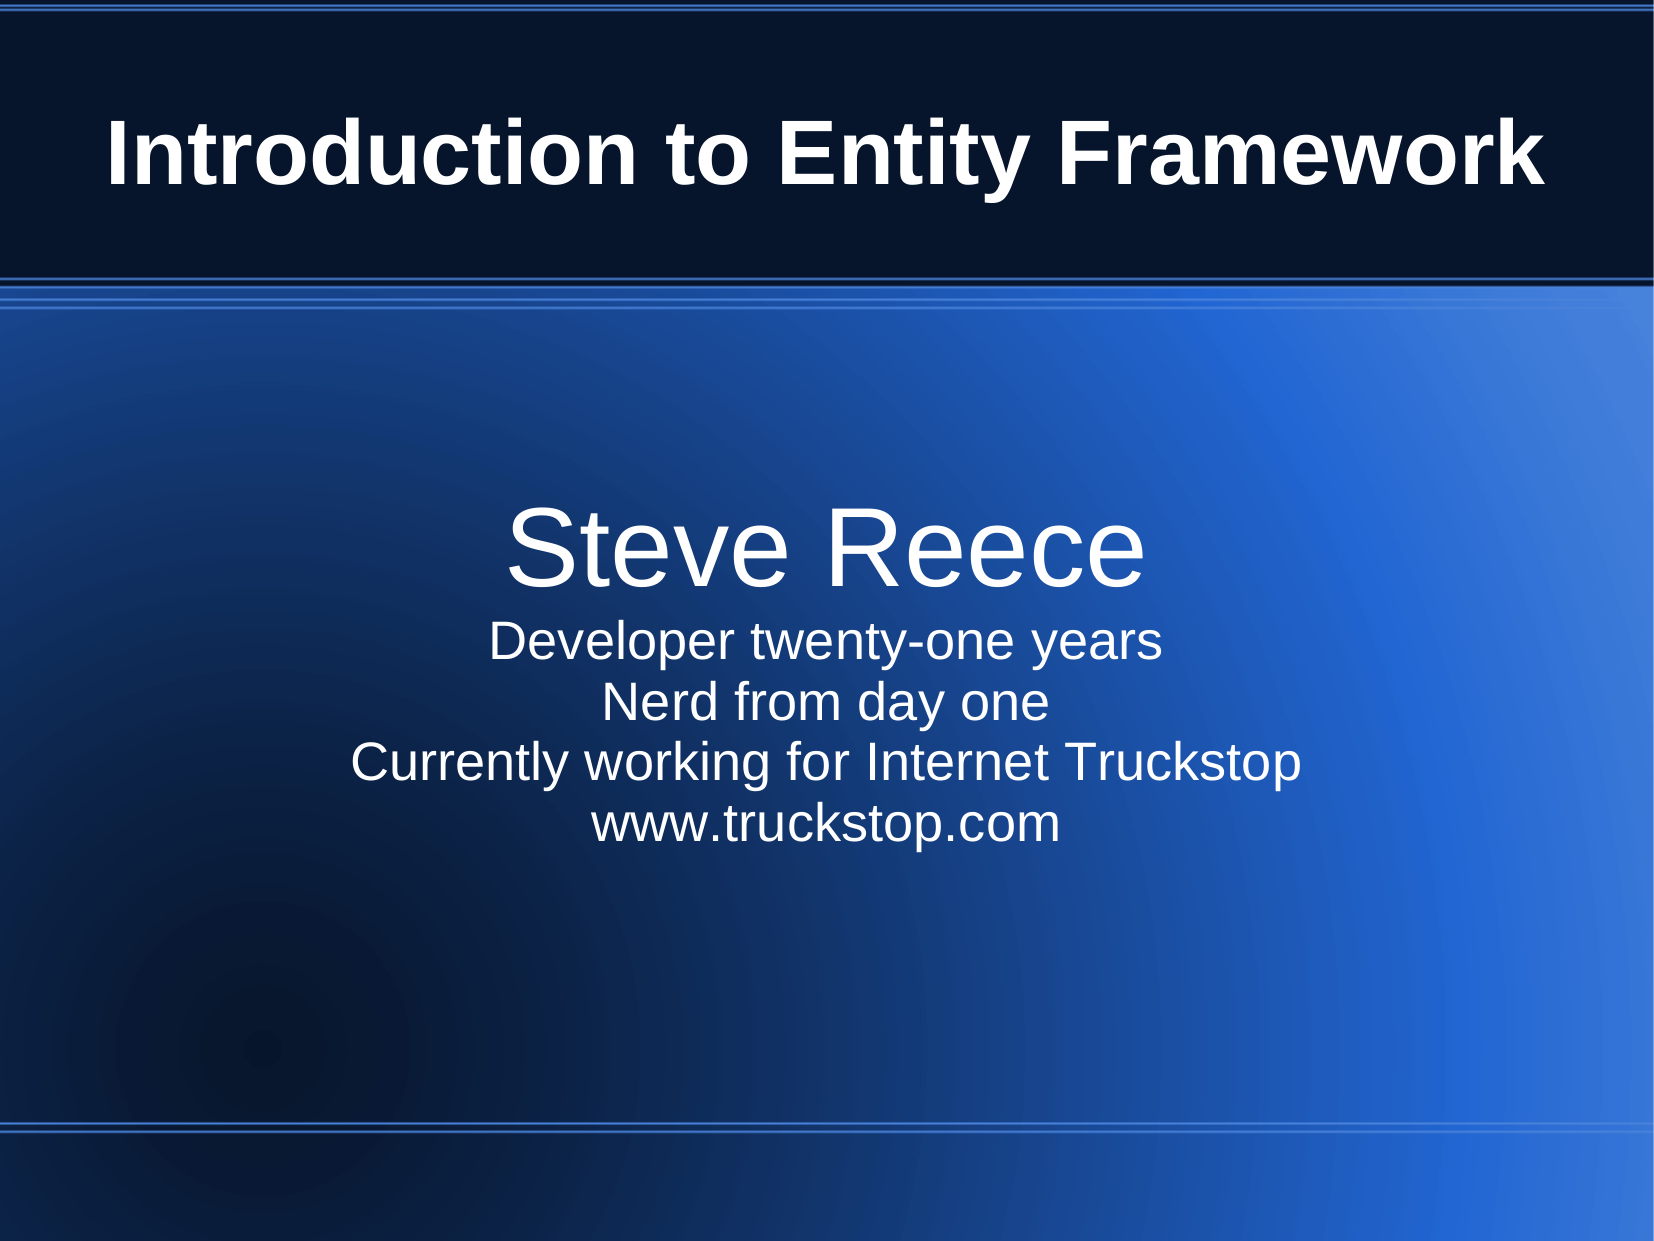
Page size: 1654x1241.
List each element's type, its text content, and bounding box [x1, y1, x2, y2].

picture [0, 0, 1654, 1241]
title Introduction to Entity Framework [82, 49, 1571, 257]
subtitle Steve Reece Developer twenty-one years Nerd from day one Currently working for Internet Truckstop www.truckstop.com [82, 355, 1571, 1058]
